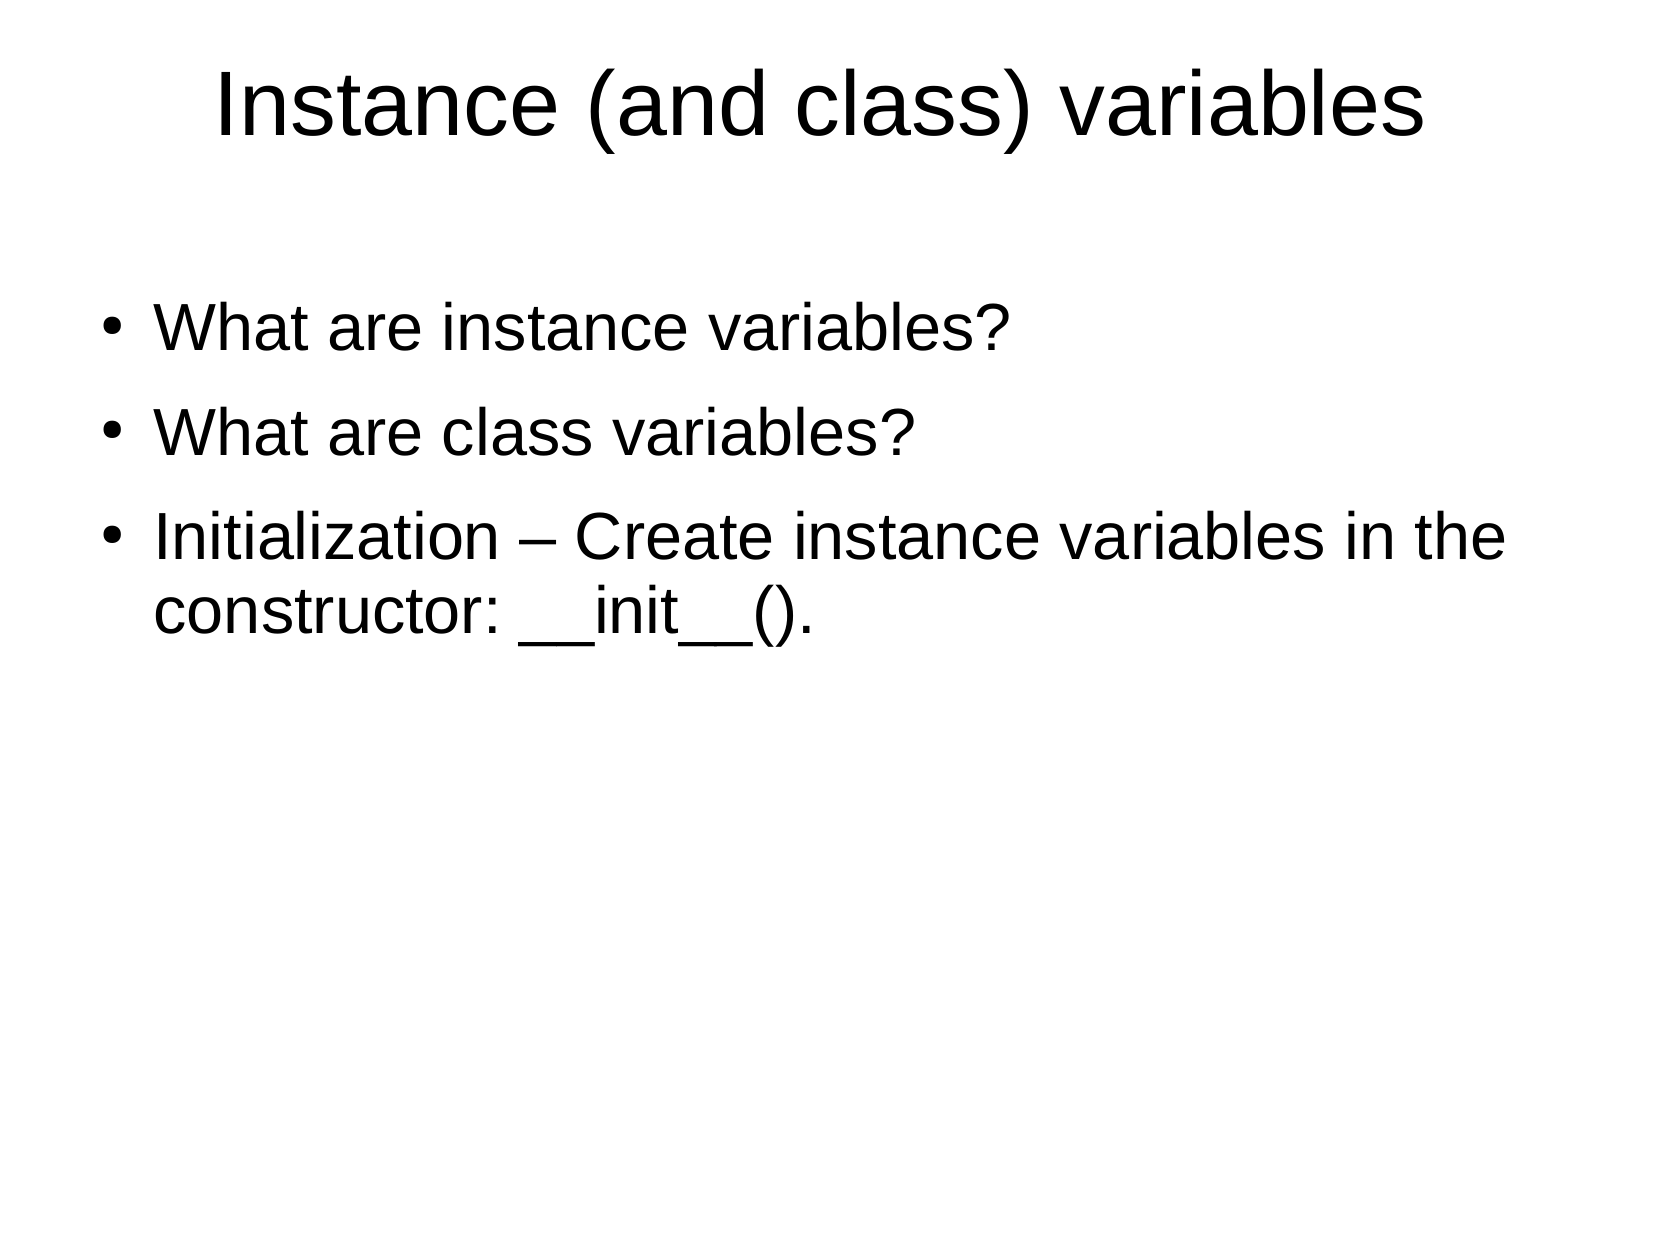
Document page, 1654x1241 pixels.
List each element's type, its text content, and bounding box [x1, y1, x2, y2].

title Instance (and class) variables [76, 7, 1565, 200]
list What are instance variables? What are class variables? Initialization – Create instance variables in the constructor: __init__(). [82, 290, 1571, 1109]
